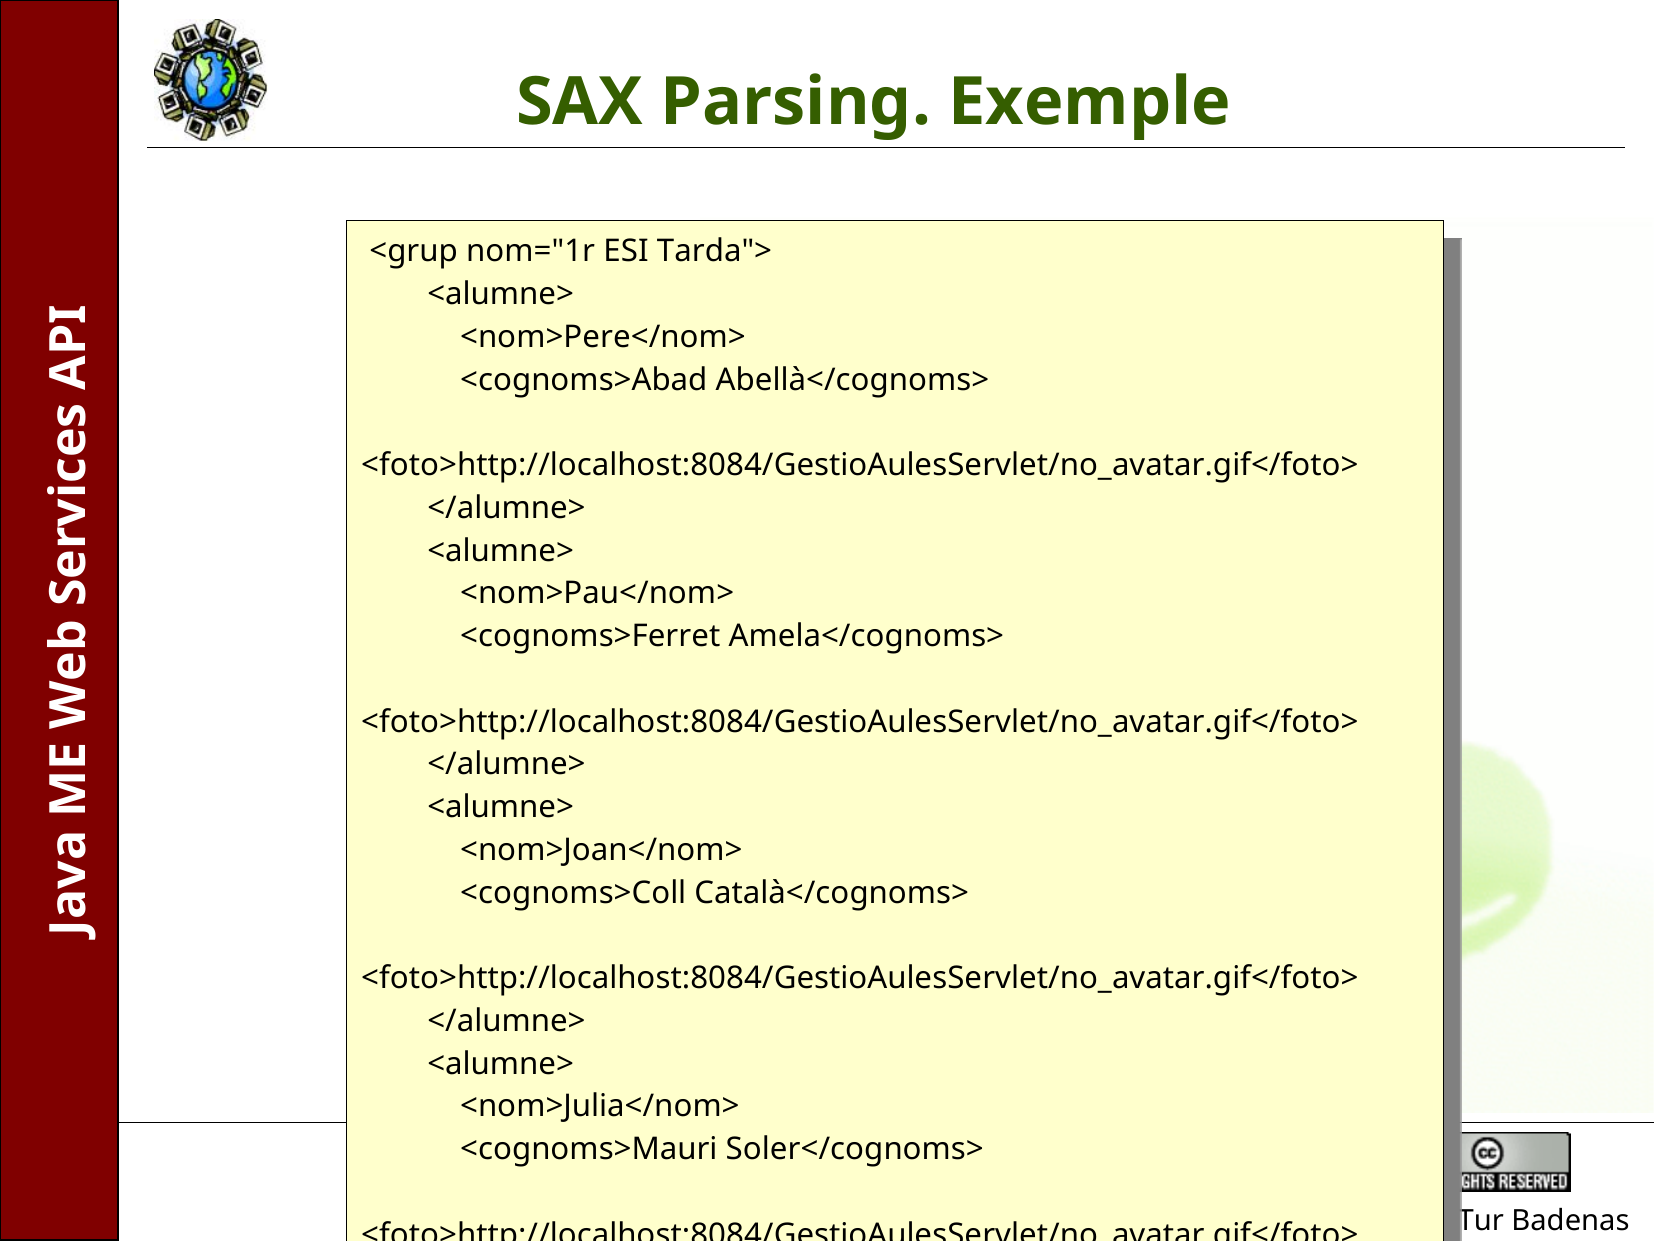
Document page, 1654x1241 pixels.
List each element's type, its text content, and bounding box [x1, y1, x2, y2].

title SAX Parsing. Exemple [129, 56, 1619, 141]
text_box <grup nom="1r ESI Tarda"> <alumne> <nom>Pere</nom> <cognoms>Abad Abellà</cognoms> <foto>http://localhost:8084/GestioAulesServlet/no_avatar.gif</foto> </alumne> <alumne> <nom>Pau</nom> <cognoms>Ferret Amela</cognoms> <foto>http://localhost:8084/GestioAulesServlet/no_avatar.gif</foto> </alumne> <alumne> <nom>Joan</nom> <cognoms>Coll Català</cognoms> <foto>http://localhost:8084/GestioAulesServlet/no_avatar.gif</foto> </alumne> <alumne> <nom>Julia</nom> <cognoms>Mauri Soler</cognoms> <foto>http://localhost:8084/GestioAulesServlet/no_avatar.gif</foto> </alumne> </grup> [346, 220, 1444, 1071]
picture [1462, 1132, 1571, 1192]
picture [700, 217, 1654, 1113]
picture [154, 19, 268, 56]
